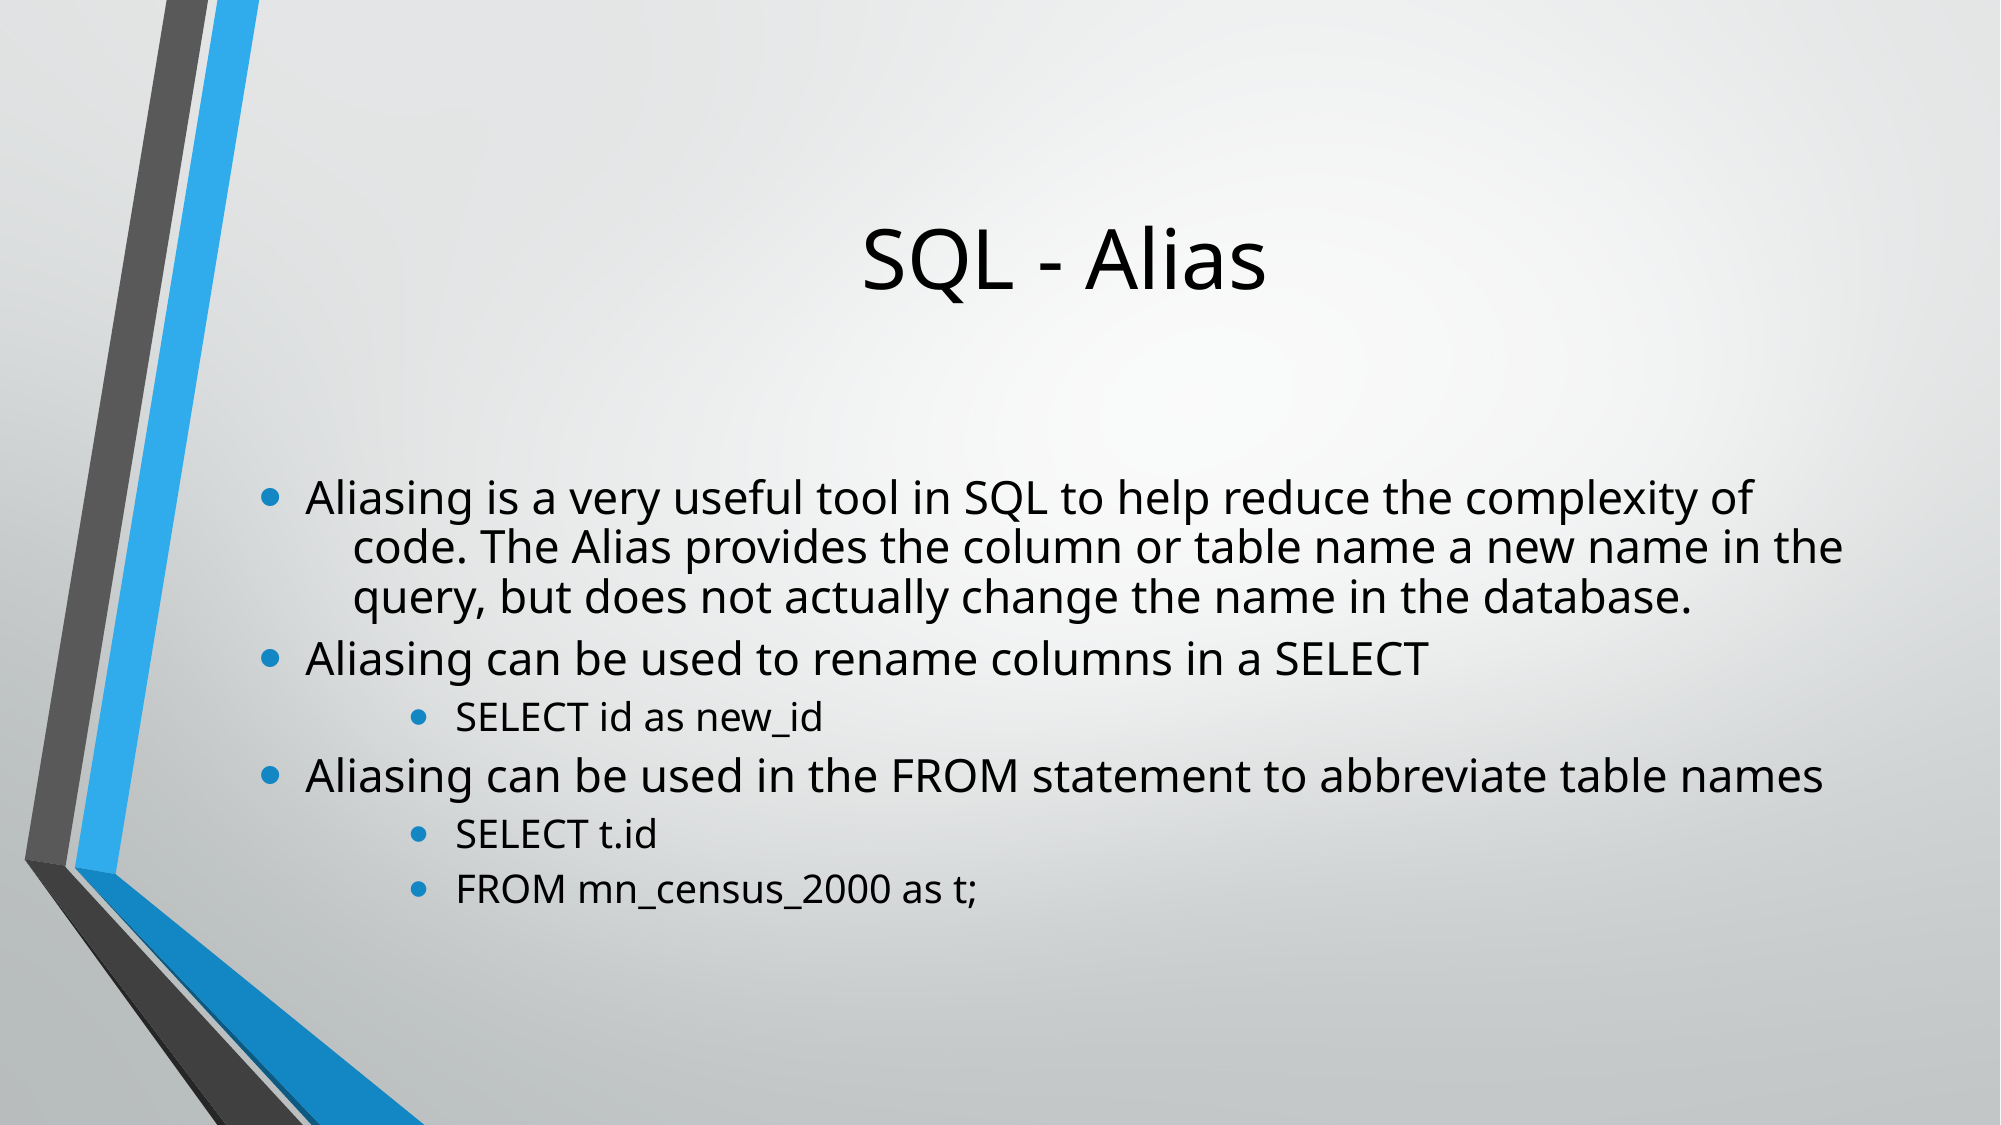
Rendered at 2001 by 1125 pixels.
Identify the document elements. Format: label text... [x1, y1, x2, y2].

title SQL - Alias [243, 112, 1887, 400]
list Aliasing is a very useful tool in SQL to help reduce the complexity of code. The Alias provides the column or table name a new name in the query, but does not actually change the name in the database. Aliasing can be used to rename columns in a SELECT SELECT id as new_id Aliasing can be used in the FROM statement to abbreviate table names SELECT t.id FROM mn_census_2000 as t; [243, 437, 1887, 950]
